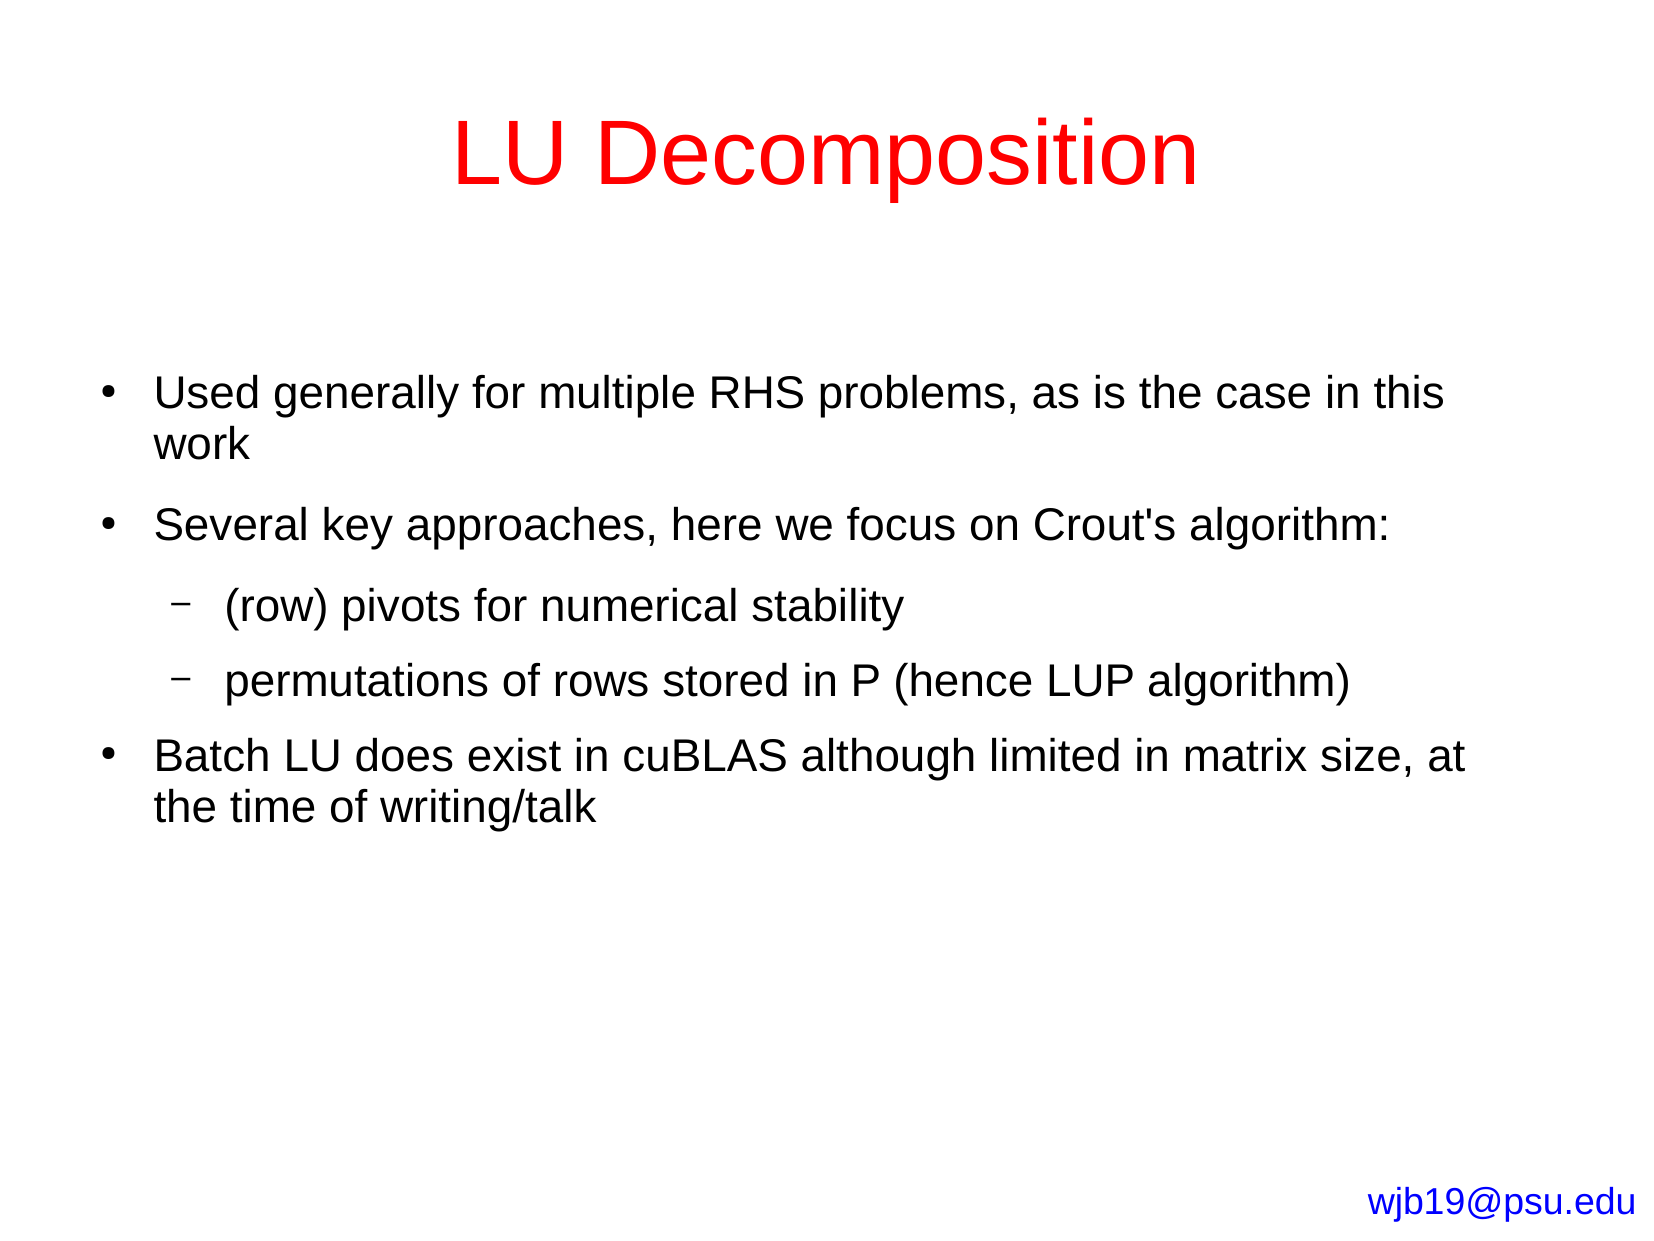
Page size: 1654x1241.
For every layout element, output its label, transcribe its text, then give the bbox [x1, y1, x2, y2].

text_box wjb19@psu.edu [1353, 1173, 1652, 1231]
title LU Decomposition [82, 49, 1571, 257]
list Used generally for multiple RHS problems, as is the case in this work Several key approaches, here we focus on Crout's algorithm: (row) pivots for numerical stability permutations of rows stored in P (hence LUP algorithm) Batch LU does exist in cuBLAS although limited in matrix size, at the time of writing/talk [82, 366, 1538, 1087]
